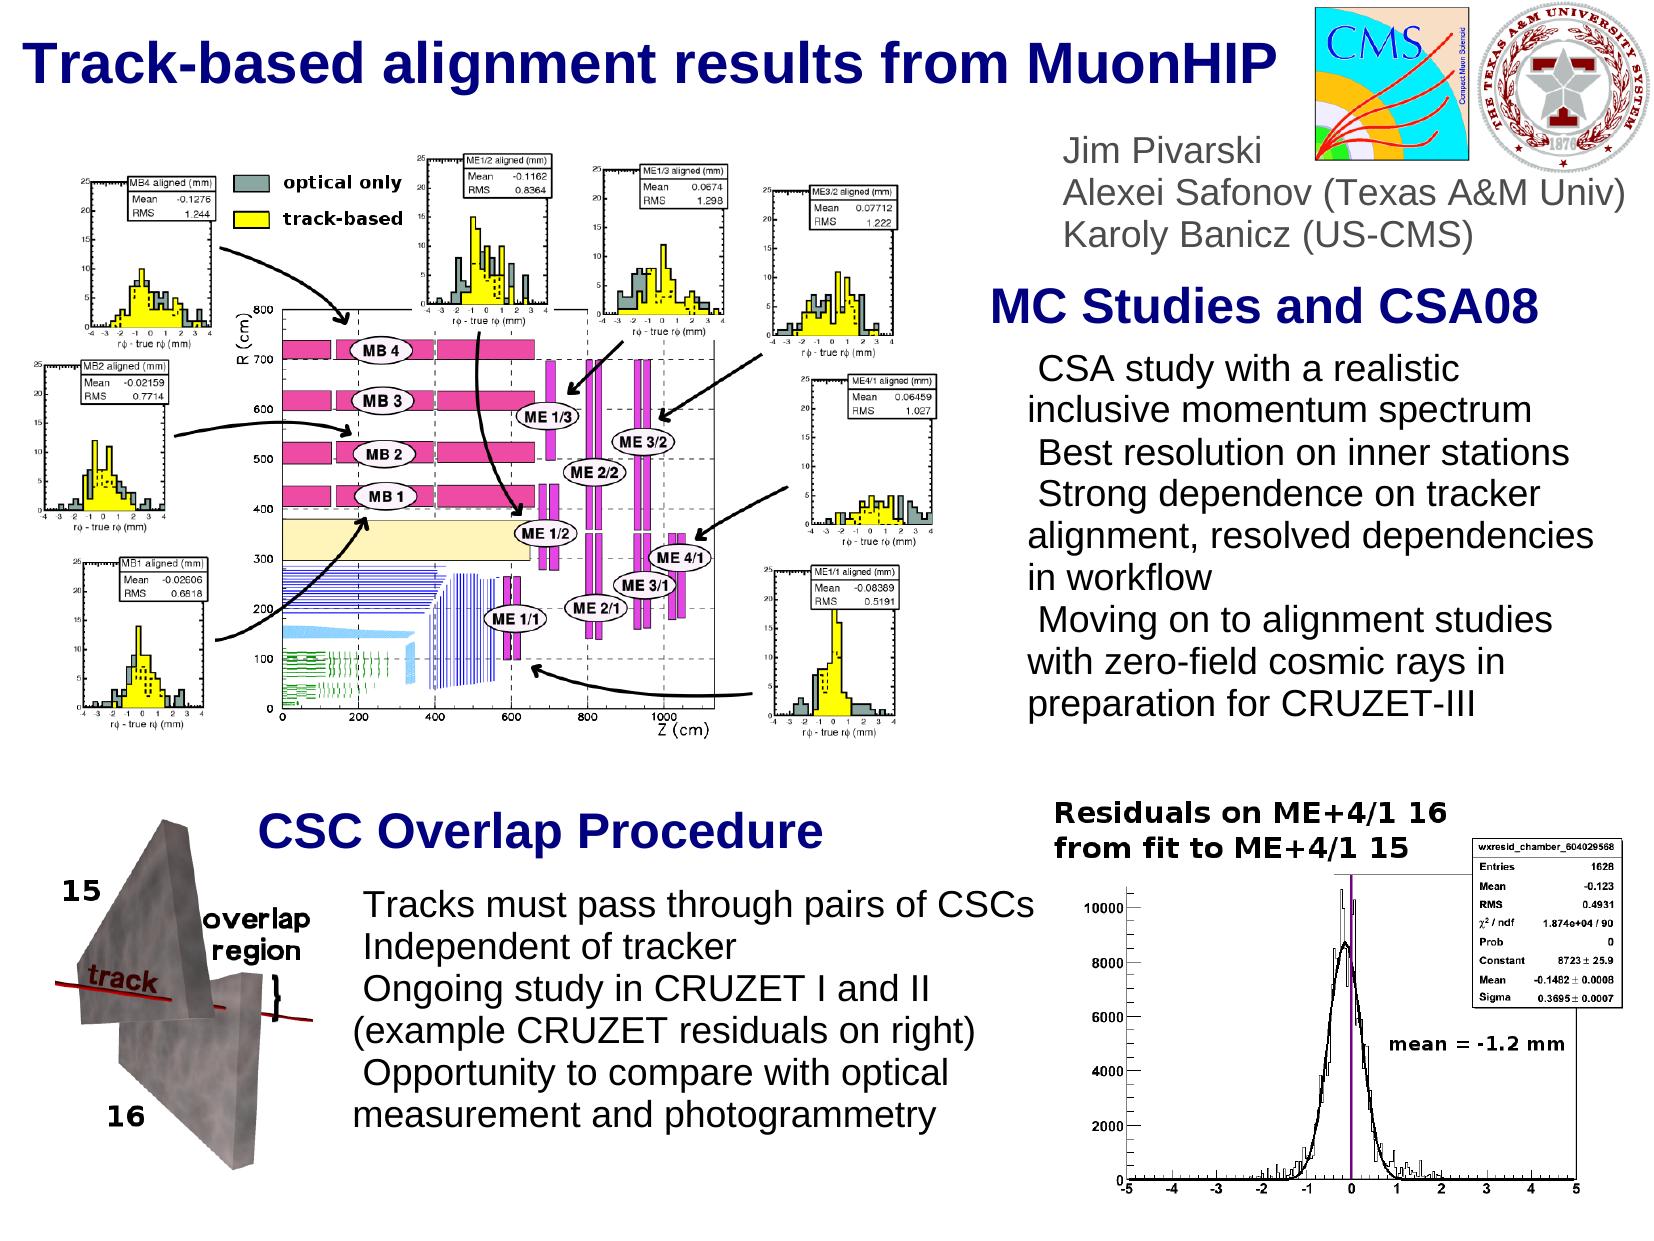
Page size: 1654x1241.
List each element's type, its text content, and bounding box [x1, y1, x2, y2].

text_box MC Studies and CSA08 [975, 270, 1555, 350]
text_box CSA study with a realistic inclusive momentum spectrum Best resolution on inner stations Strong dependence on tracker alignment, resolved dependencies in workflow Moving on to alignment studies with zero-field cosmic rays in preparation for CRUZET-III [1012, 339, 1613, 773]
text_box Jim Pivarski Alexei Safonov (Texas A&M Univ) Karoly Banicz (US-CMS) [1047, 122, 1642, 277]
picture [1, 0, 1654, 1240]
text_box CSC Overlap Procedure [243, 795, 840, 875]
text_box Tracks must pass through pairs of CSCs Independent of tracker Ongoing study in CRUZET I and II (example CRUZET residuals on right) Opportunity to compare with optical measurement and photogrammetry [337, 876, 1088, 1171]
text_box Track-based alignment results from MuonHIP [8, 23, 1295, 114]
